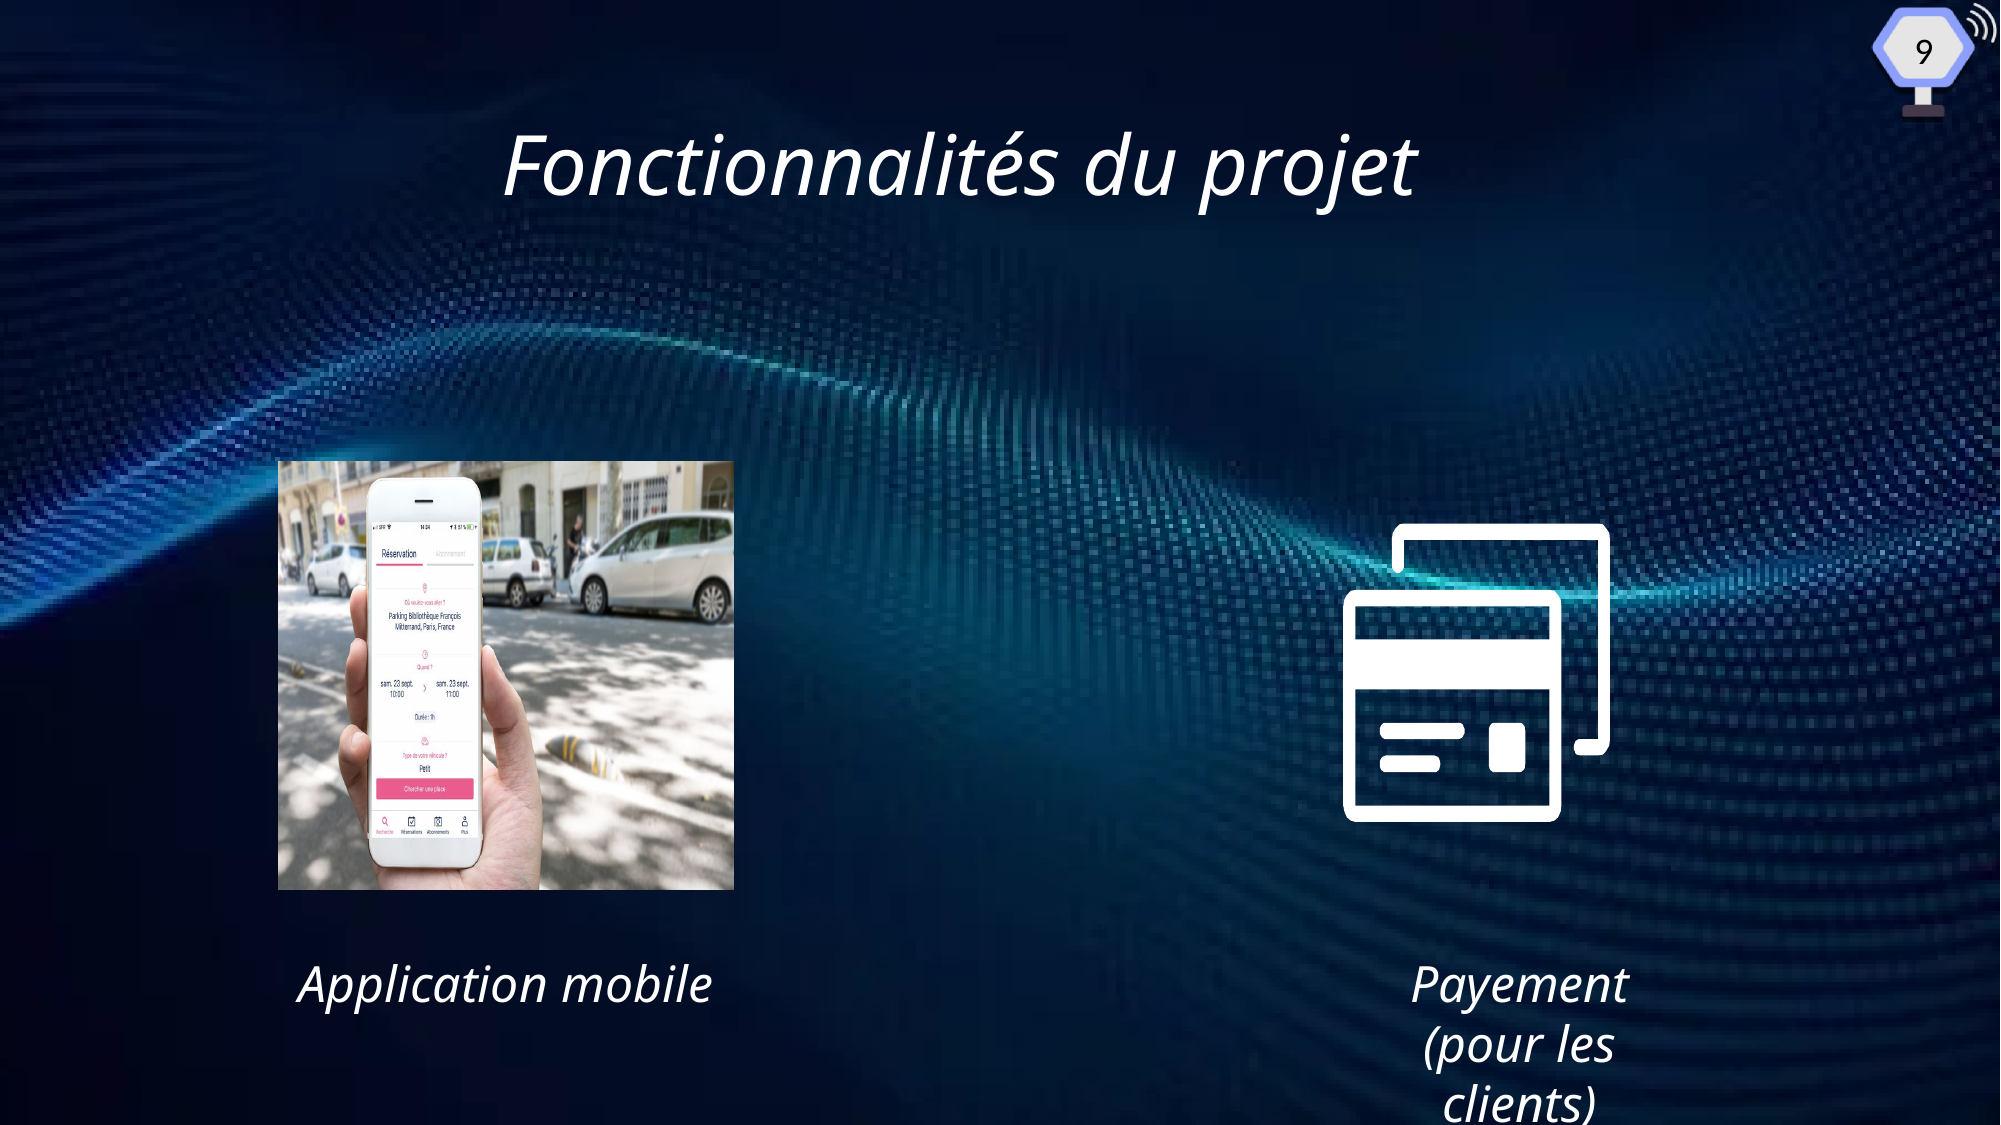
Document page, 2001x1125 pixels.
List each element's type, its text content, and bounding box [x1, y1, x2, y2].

text_box 9 [1899, 19, 1951, 81]
picture [0, 0, 2000, 1125]
text_box Payement (pour les clients) [1336, 945, 1704, 1082]
text_box [1343, 589, 1562, 822]
text_box Application mobile [278, 945, 734, 1021]
text_box [1391, 523, 1610, 756]
text_box Fonctionnalités du projet [353, 104, 1567, 221]
